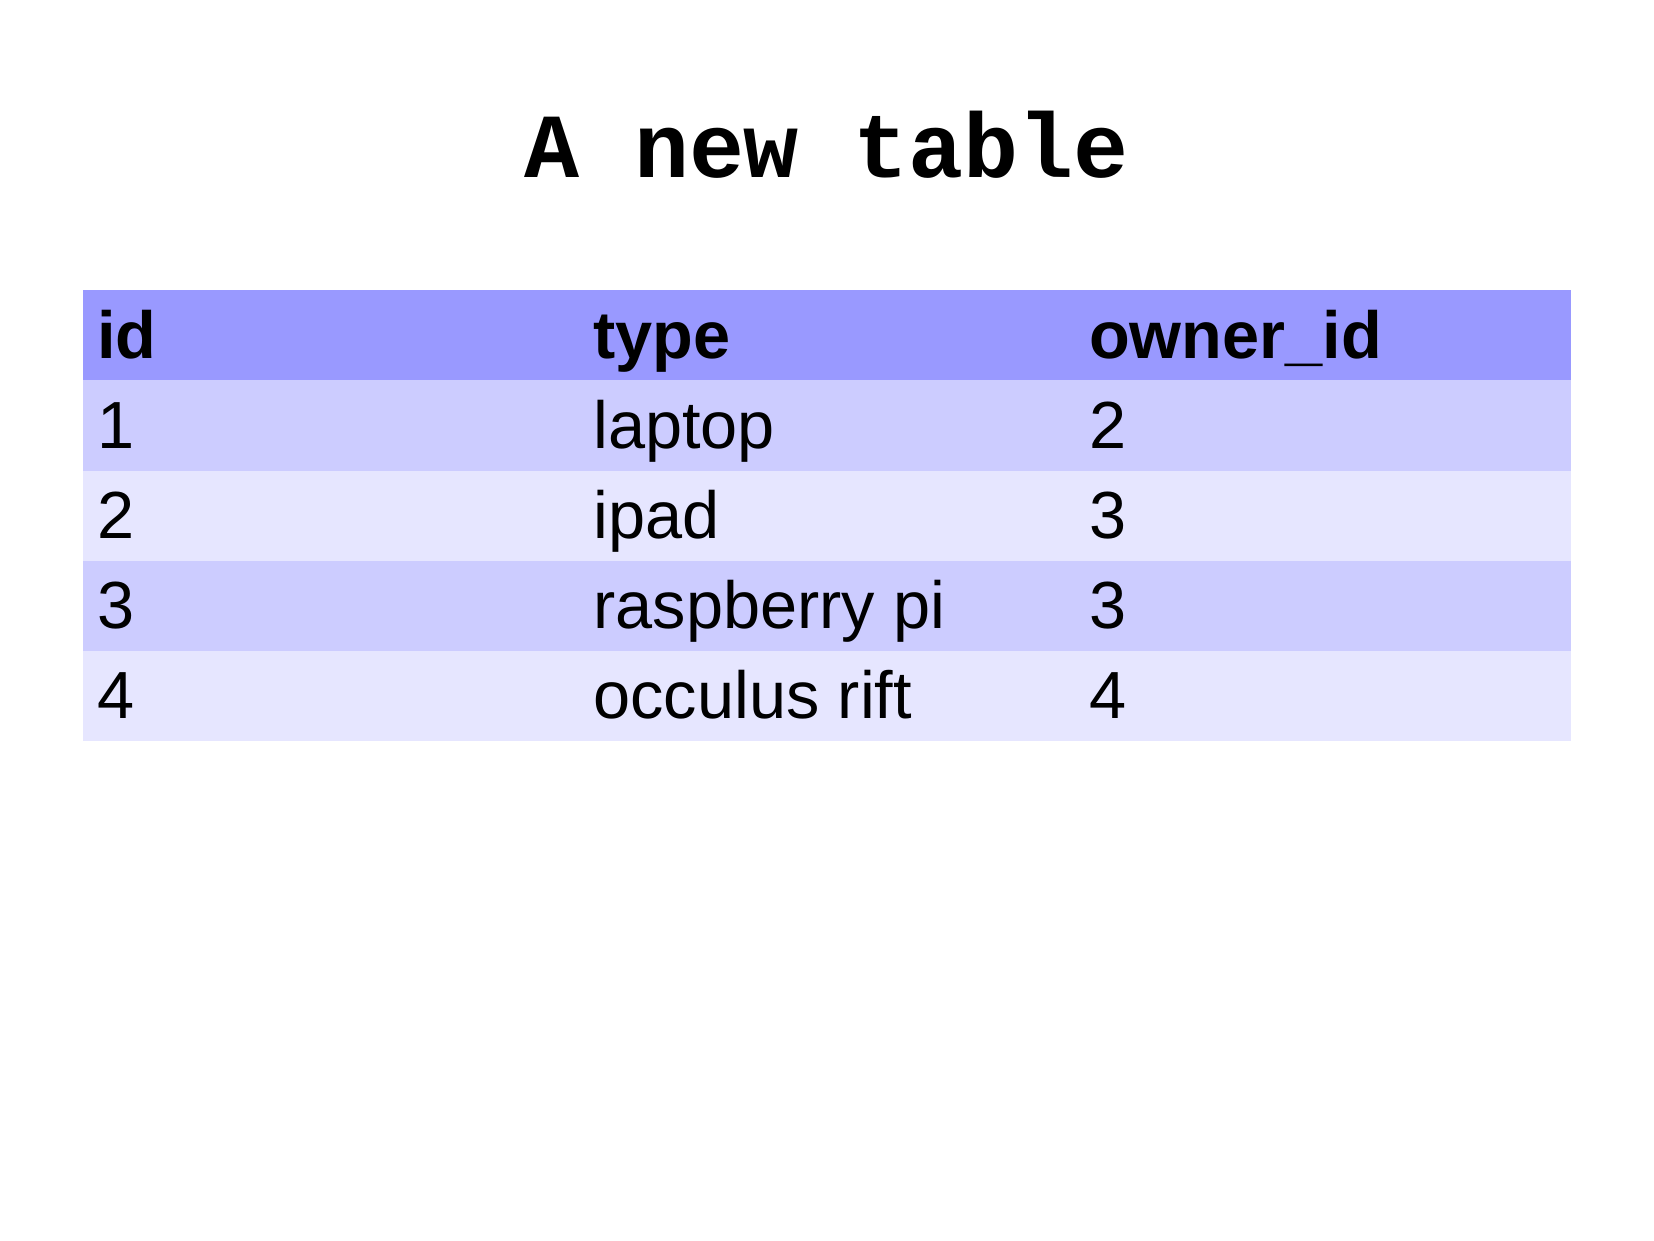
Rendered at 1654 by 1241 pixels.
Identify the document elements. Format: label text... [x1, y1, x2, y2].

table_cell 4 [1075, 651, 1571, 741]
table_cell 2 [1075, 380, 1571, 471]
table_cell occulus rift [579, 651, 1075, 741]
table_header id [83, 290, 579, 380]
title A new table [82, 49, 1571, 257]
table_cell raspberry pi [579, 561, 1075, 651]
table_cell 1 [83, 380, 579, 471]
table_header owner_id [1075, 290, 1571, 380]
table_cell laptop [579, 380, 1075, 471]
table_cell 3 [83, 561, 579, 651]
table_cell 3 [1075, 561, 1571, 651]
table_cell 2 [83, 471, 579, 561]
table_header type [579, 290, 1075, 380]
table_cell 3 [1075, 471, 1571, 561]
table_cell ipad [579, 471, 1075, 561]
table_cell 4 [83, 651, 579, 741]
